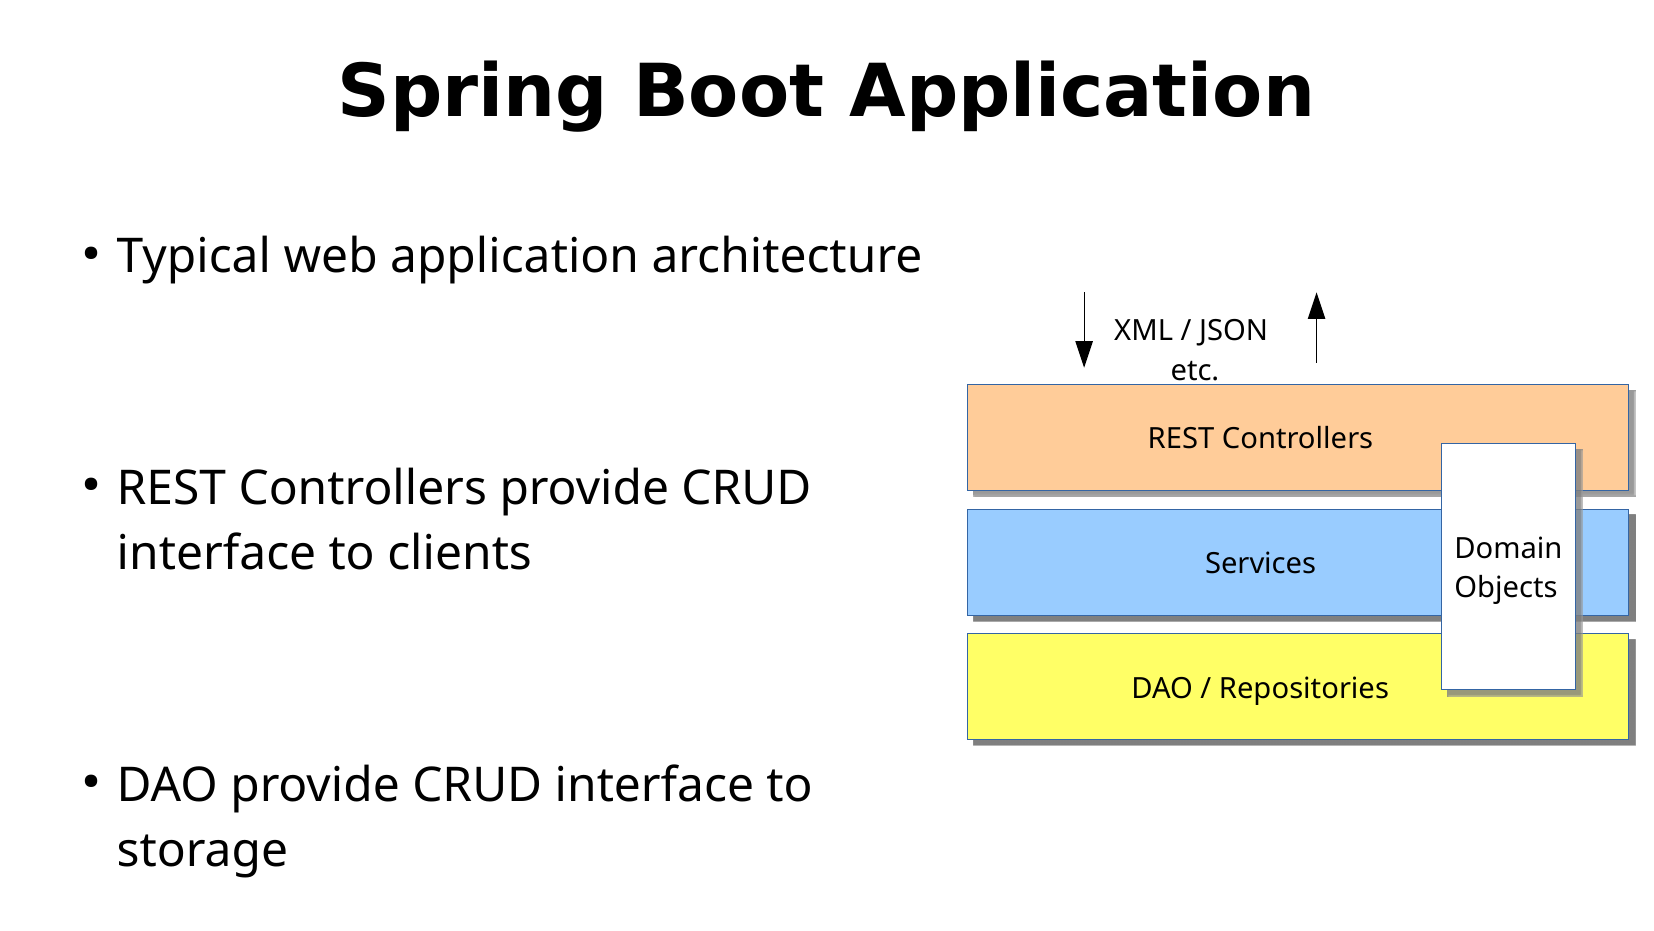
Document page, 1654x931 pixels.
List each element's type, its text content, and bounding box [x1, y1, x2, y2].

list Typical web application architecture REST Controllers provide CRUD interface to clients DAO provide CRUD interface to storage [82, 221, 957, 889]
text_box REST Controllers [967, 384, 1629, 491]
text_box Services [967, 509, 1441, 616]
title Spring Boot Application [82, 37, 1571, 147]
text_box Domain Objects [1441, 443, 1576, 690]
text_box DAO / Repositories [967, 633, 1629, 740]
text_box XML / JSON etc. [1099, 301, 1313, 389]
text_box Services [1576, 509, 1629, 616]
